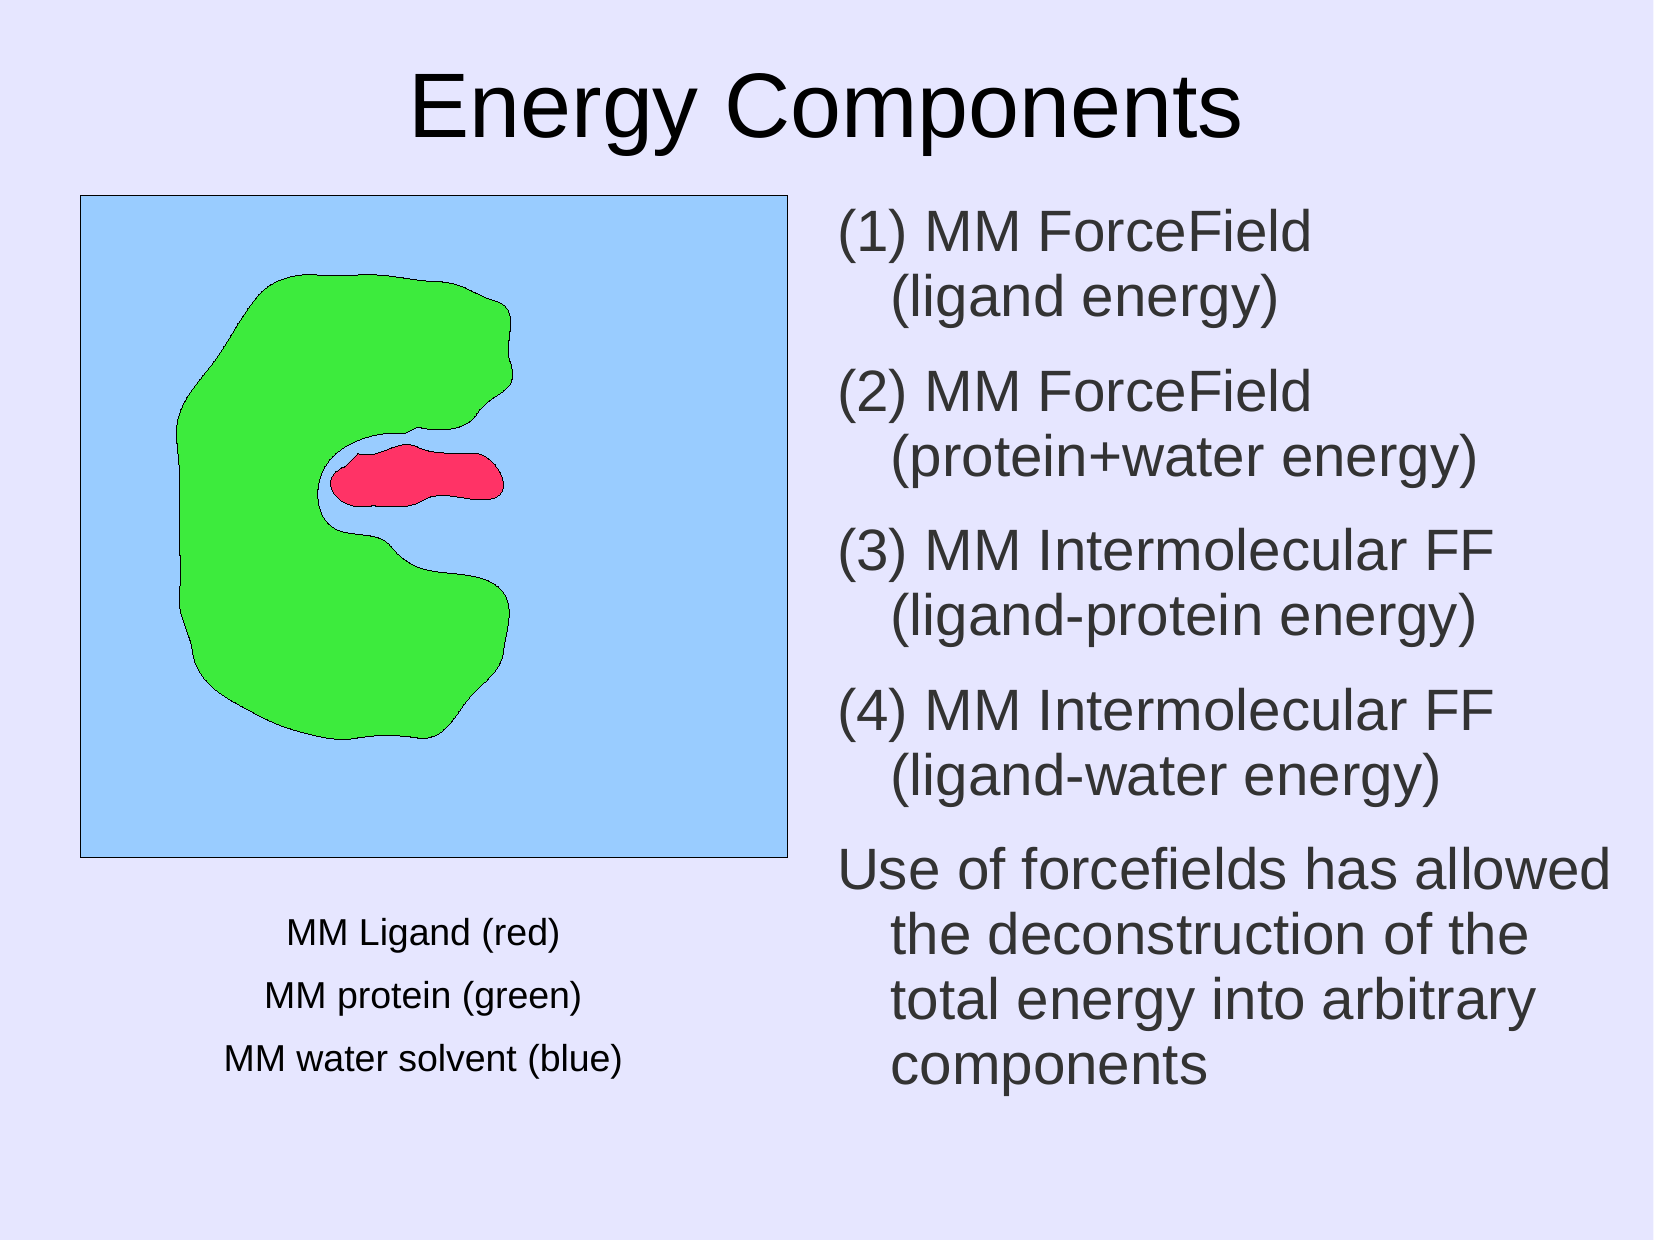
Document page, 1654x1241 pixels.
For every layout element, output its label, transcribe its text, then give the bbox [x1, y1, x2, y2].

title Energy Components [82, 49, 1571, 163]
text_box [80, 195, 788, 858]
text_box MM Ligand (red) MM protein (green) MM water solvent (blue) [99, 882, 748, 1066]
list (1) MM ForceField (ligand energy) (2) MM ForceField (protein+water energy) (3) MM Intermolecular FF (ligand-protein energy) (4) MM Intermolecular FF (ligand-water energy) Use of forcefields has allowed the deconstruction of the total energy into arbitrary components [819, 198, 1623, 1141]
